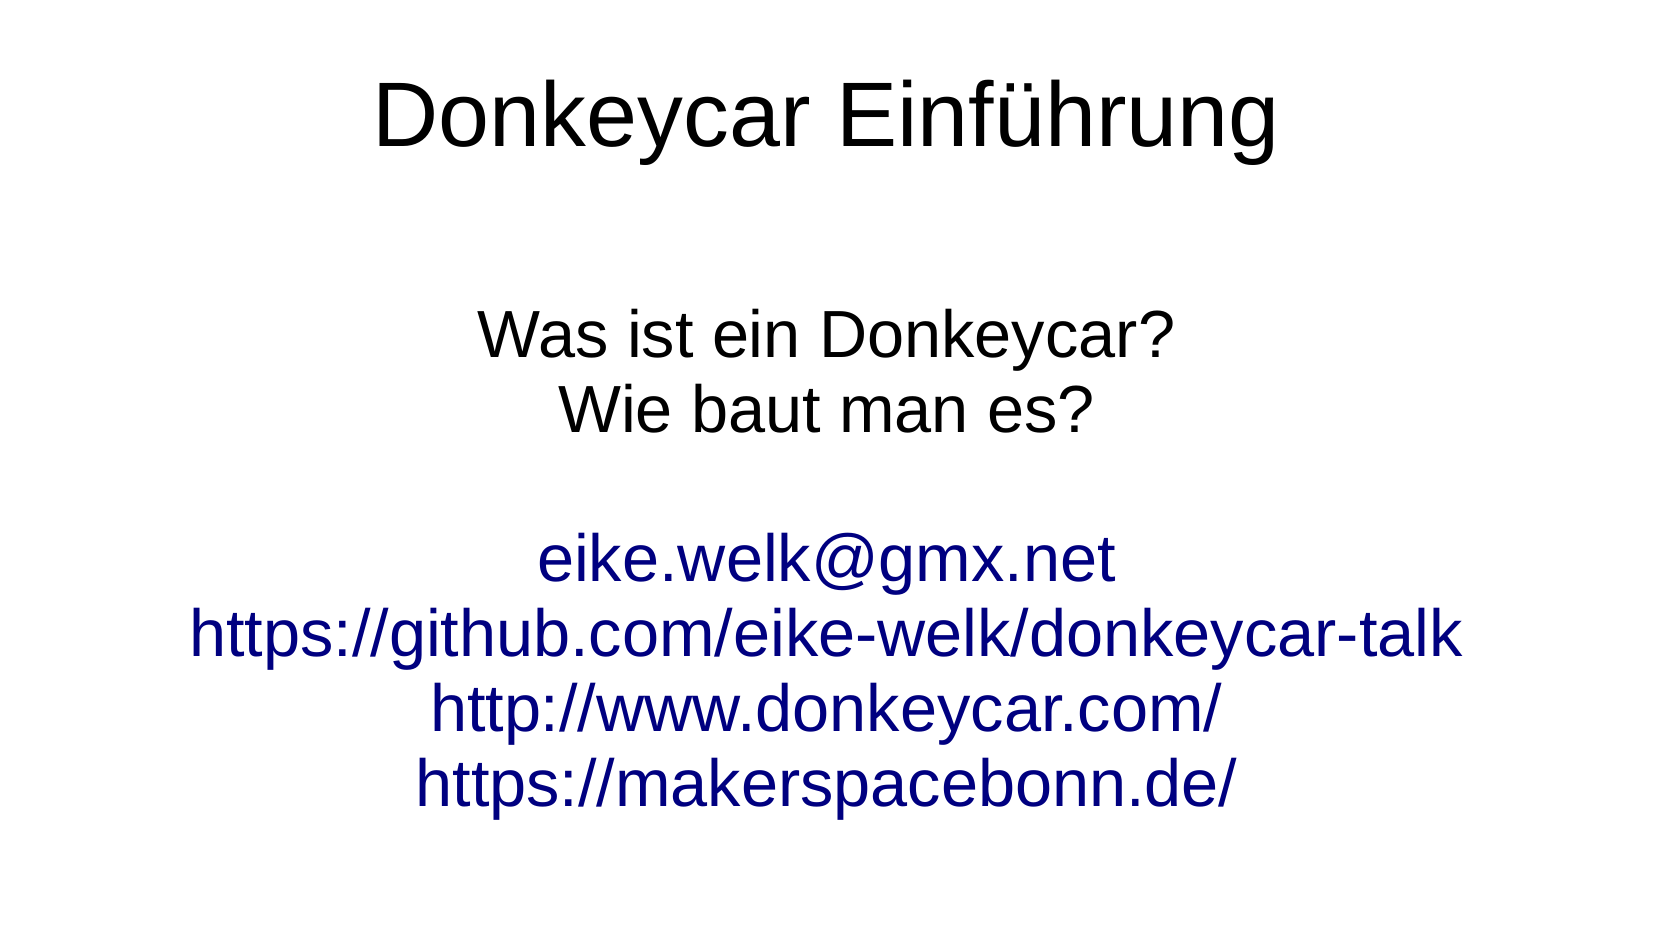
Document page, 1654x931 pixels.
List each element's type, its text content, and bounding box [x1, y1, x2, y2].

title Donkeycar Einführung [82, 37, 1571, 193]
subtitle Was ist ein Donkeycar? Wie baut man es? eike.welk@gmx.net https://github.com/eike-welk/donkeycar-talk http://www.donkeycar.com/ https://makerspacebonn.de/ [82, 217, 1571, 901]
